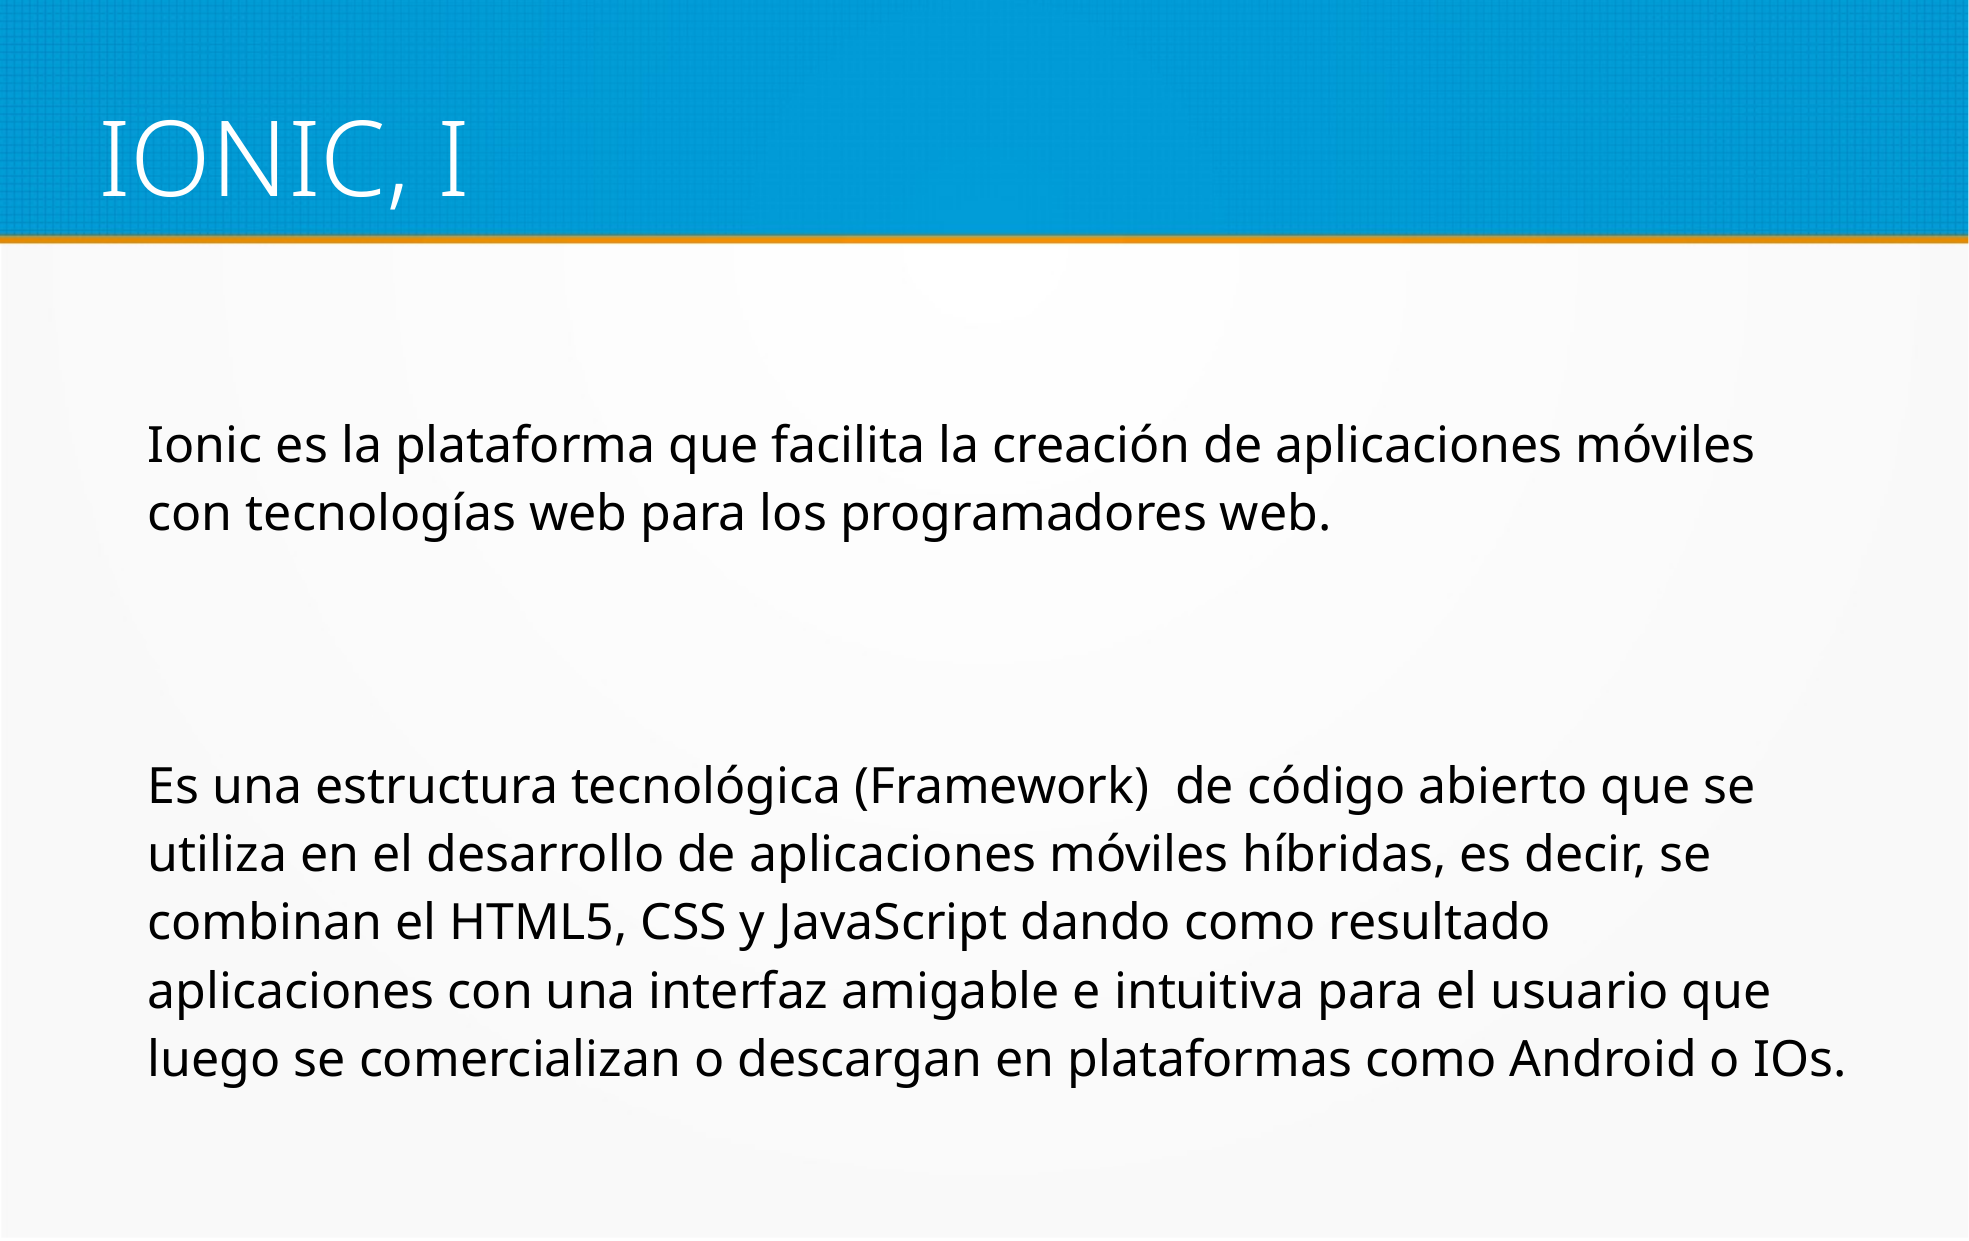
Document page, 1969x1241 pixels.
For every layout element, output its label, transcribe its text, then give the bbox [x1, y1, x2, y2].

text_box Ionic es la plataforma que facilita la creación de aplicaciones móviles con tecnologías web para los programadores web. Es una estructura tecnológica (Framework) de código abierto que se utiliza en el desarrollo de aplicaciones móviles híbridas, es decir, se combinan el HTML5, CSS y JavaScript dando como resultado aplicaciones con una interfaz amigable e intuitiva para el usuario que luego se comercializan o descargan en plataformas como Android o IOs. [141, 389, 1855, 1111]
picture [0, 233, 1969, 1241]
title IONIC, I [98, 19, 1870, 227]
